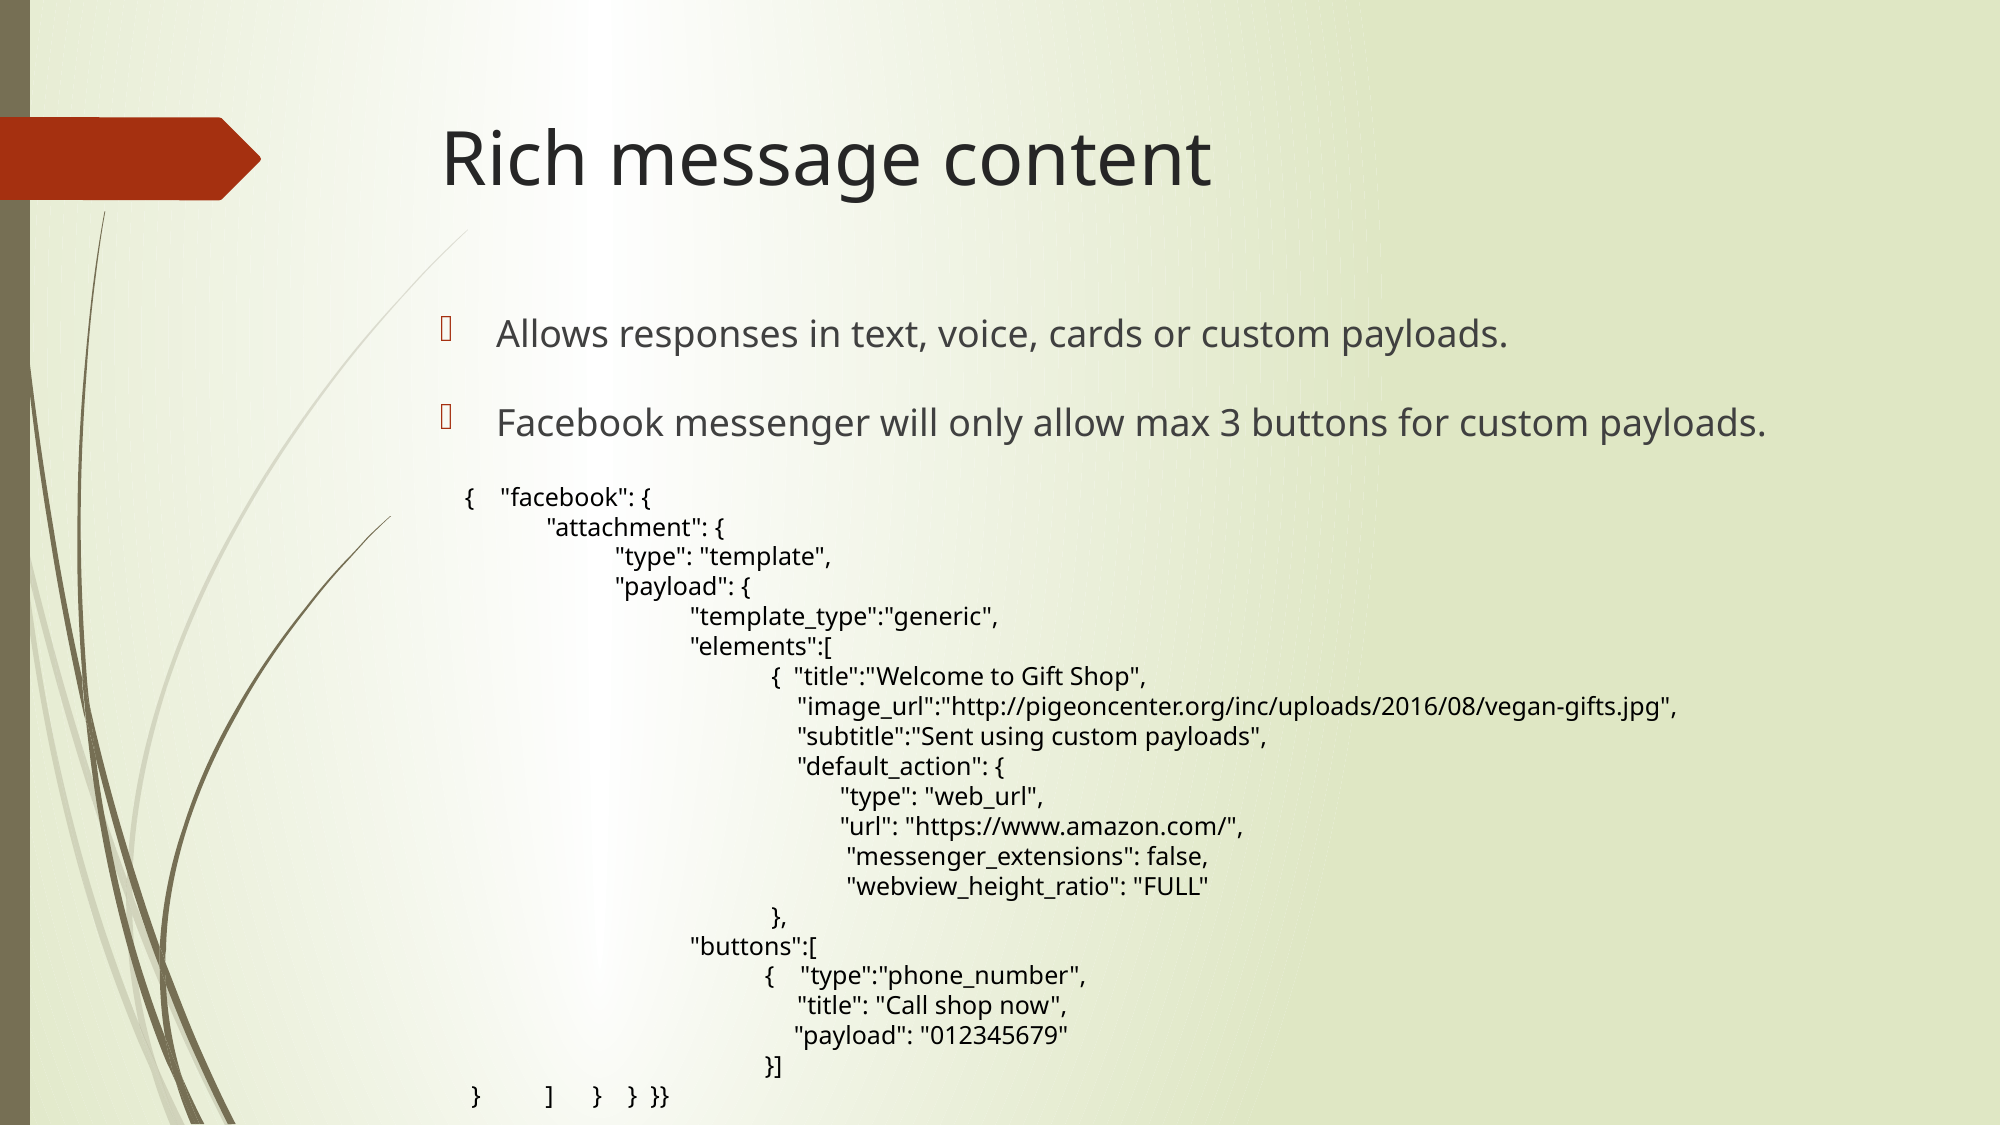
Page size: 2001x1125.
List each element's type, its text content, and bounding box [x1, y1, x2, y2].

title Rich message content [425, 102, 1888, 280]
text_box { "facebook": { "attachment": { "type": "template", "payload": { "template_type":"generic", "elements":[ { "title":"Welcome to Gift Shop", "image_url":"http://pigeoncenter.org/inc/uploads/2016/08/vegan-gifts.jpg", "subtitle":"Sent using custom payloads", "default_action": { "type": "web_url", "url": "https://www.amazon.com/", "messenger_extensions": false, "webview_height_ratio": "FULL" }, "buttons":[ { "type":"phone_number", "title": "Call shop now", "payload": "012345679" }] } ] } } }} [449, 473, 1948, 1118]
list Allows responses in text, voice, cards or custom payloads. Facebook messenger will only allow max 3 buttons for custom payloads. [424, 280, 1888, 495]
